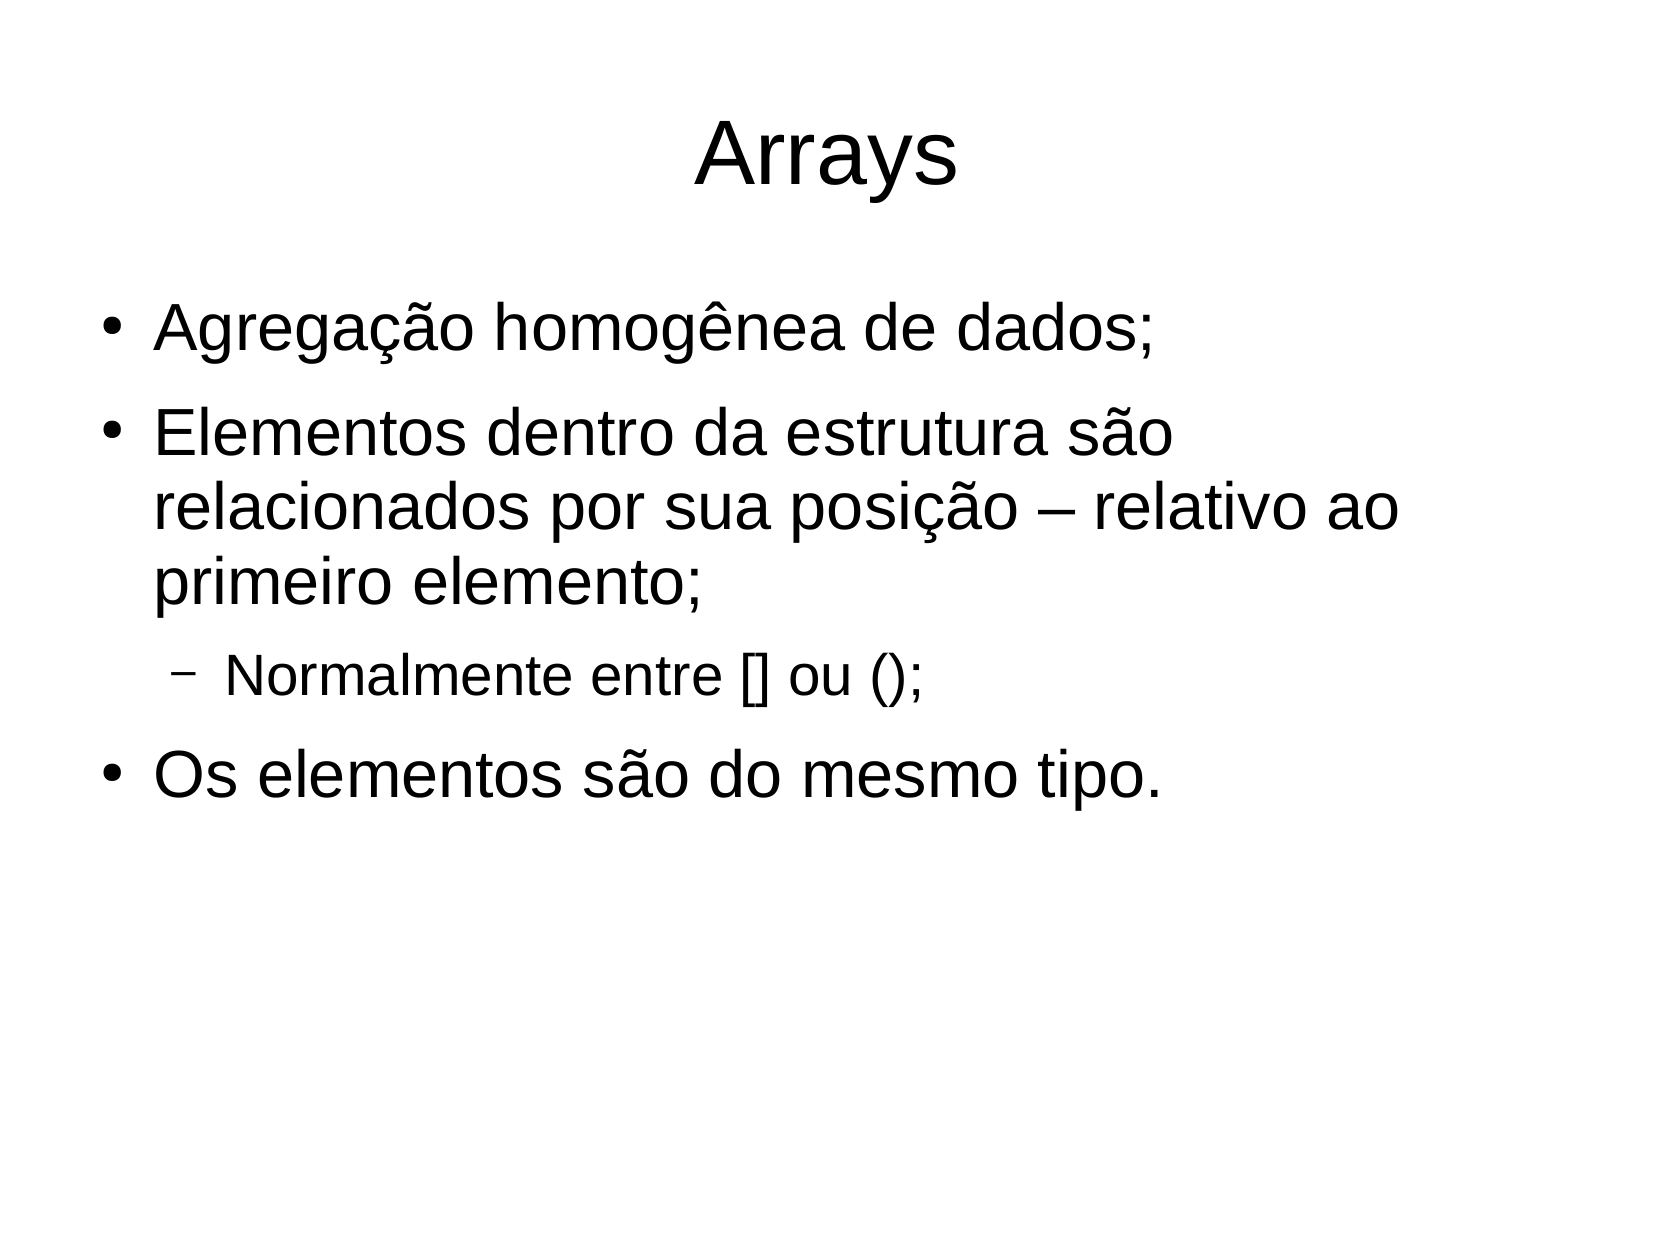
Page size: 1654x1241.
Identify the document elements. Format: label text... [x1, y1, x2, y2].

title Arrays [82, 49, 1571, 257]
list Agregação homogênea de dados; Elementos dentro da estrutura são relacionados por sua posição – relativo ao primeiro elemento; Normalmente entre [] ou (); Os elementos são do mesmo tipo. [82, 290, 1571, 1010]
